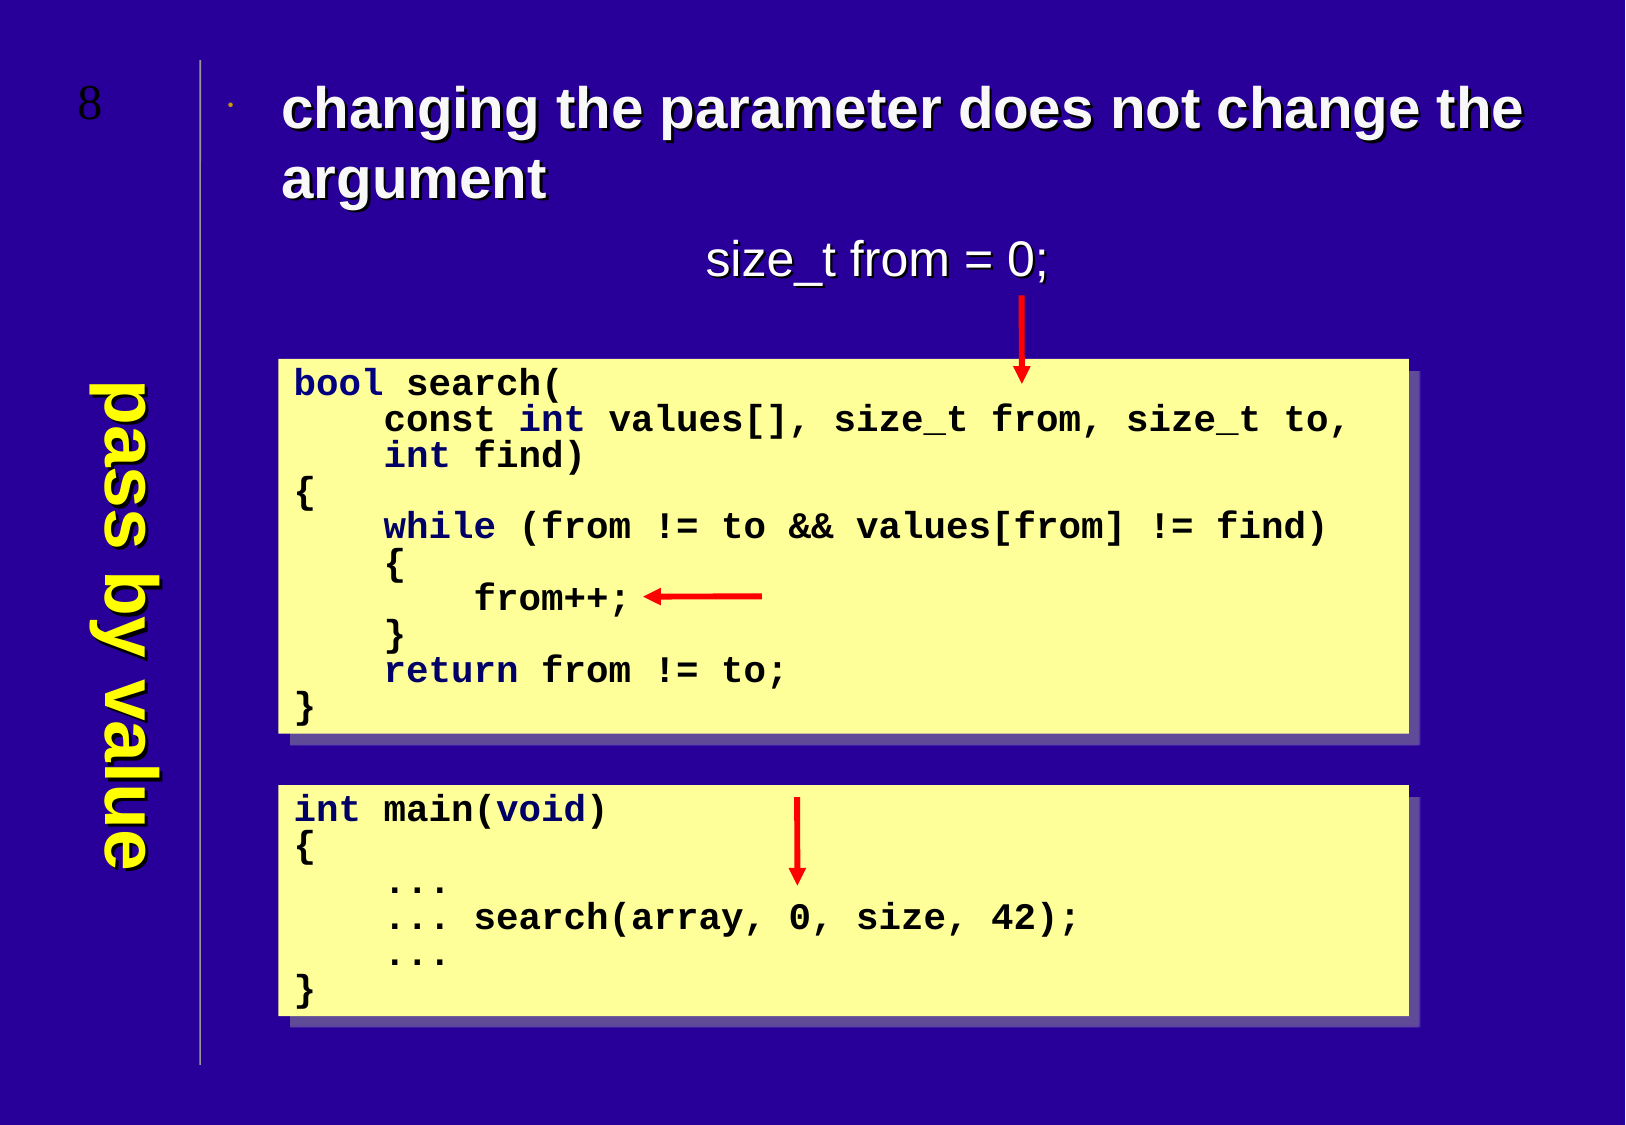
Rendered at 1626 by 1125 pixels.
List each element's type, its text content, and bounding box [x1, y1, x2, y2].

text_box bool search( const int values[], size_t from, size_t to, int find) { while (from != to && values[from] != find) { from++; } return from != to; } [278, 358, 1409, 734]
list changing the parameter does not change the argument [212, 62, 1550, 1063]
text_box size_t from = 0; [690, 218, 1099, 294]
text_box int main(void) { ... ... search(array, 0, size, 42); ... } [278, 785, 1409, 1017]
title pass by value [50, 187, 188, 1063]
